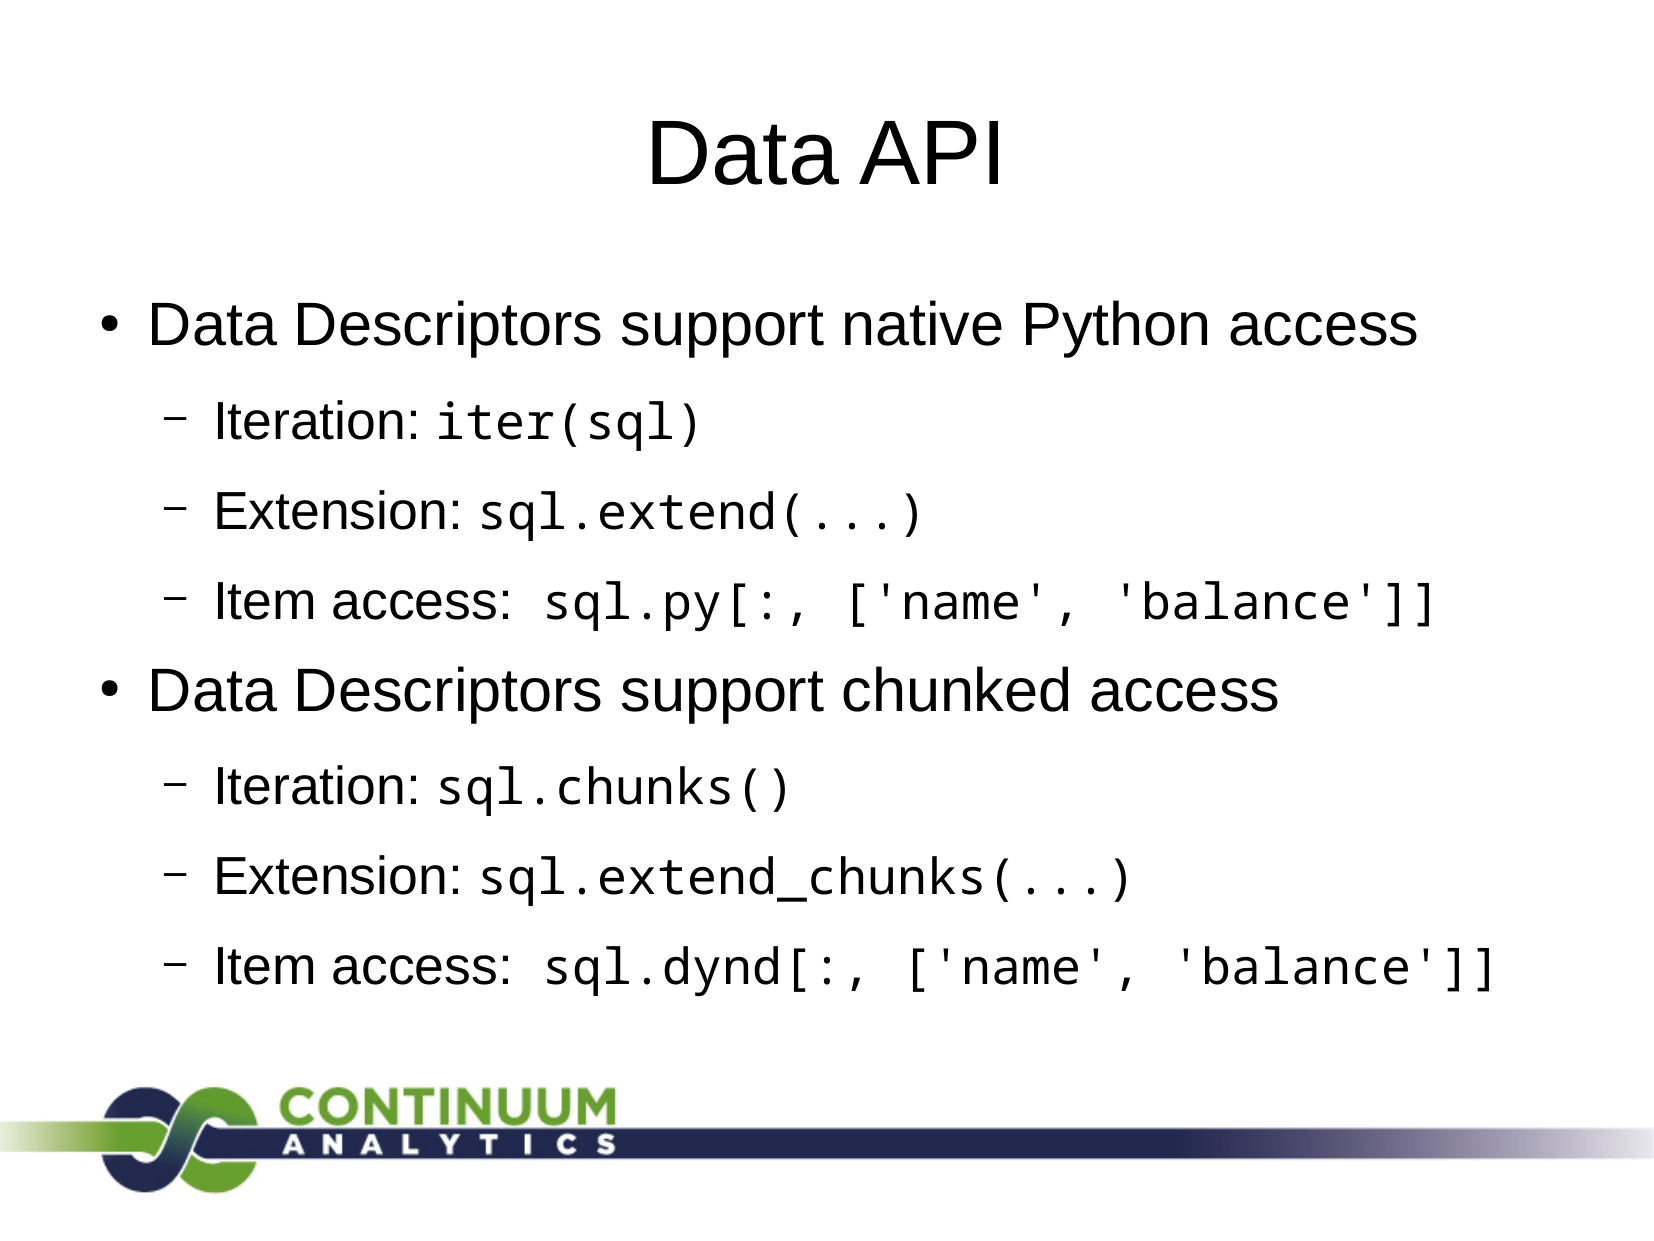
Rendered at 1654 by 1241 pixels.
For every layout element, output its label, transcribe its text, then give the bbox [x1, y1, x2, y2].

list Data Descriptors support native Python access Iteration: iter(sql) Extension: sql.extend(...) Item access: sql.py[:, ['name', 'balance']] Data Descriptors support chunked access Iteration: sql.chunks() Extension: sql.extend_chunks(...) Item access: sql.dynd[:, ['name', 'balance']] [82, 290, 1571, 1010]
title Data API [82, 49, 1571, 257]
